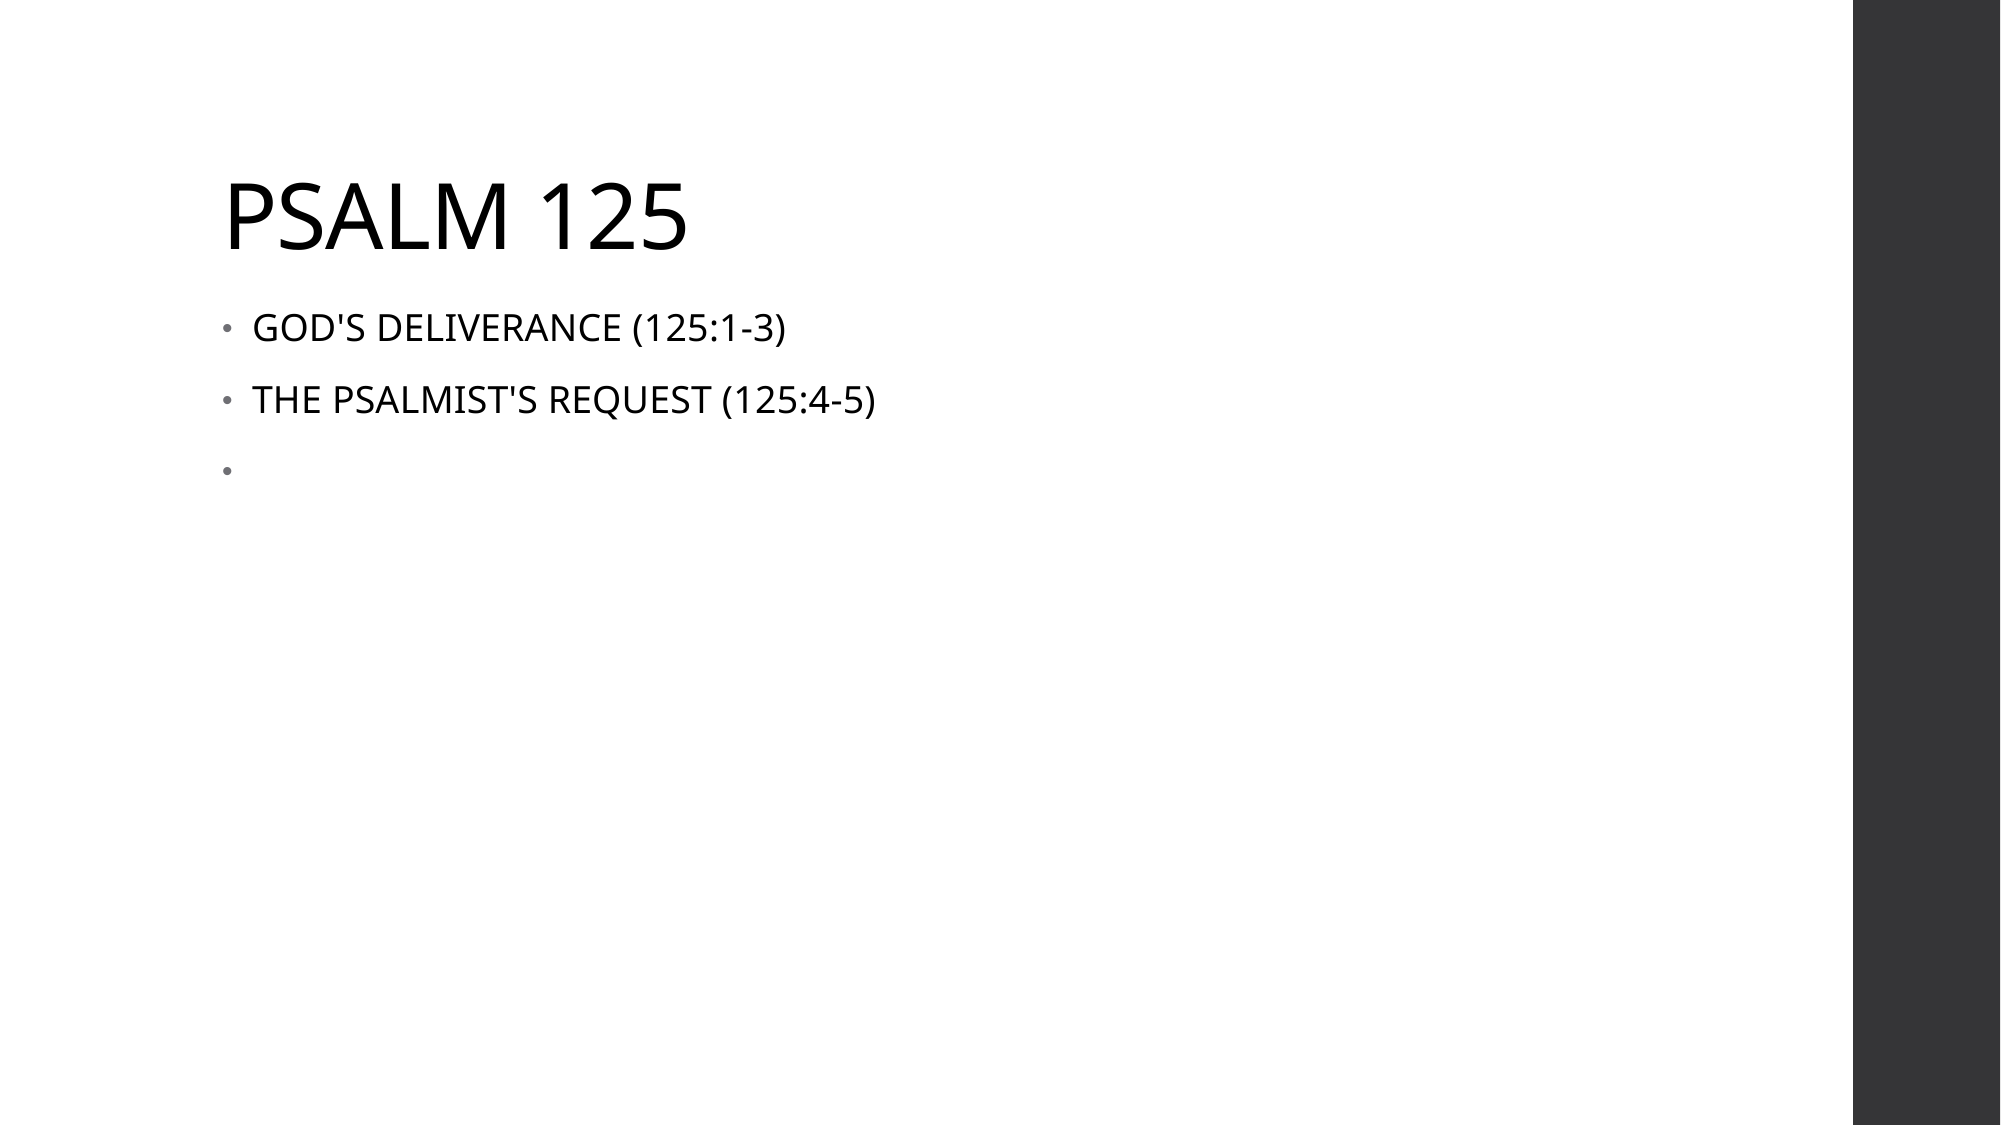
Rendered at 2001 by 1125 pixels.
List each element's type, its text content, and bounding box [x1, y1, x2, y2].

list GOD'S DELIVERANCE (125:1-3) THE PSALMIST'S REQUEST (125:4-5) [206, 299, 1617, 1014]
title PSALM 125 [206, 60, 1797, 278]
